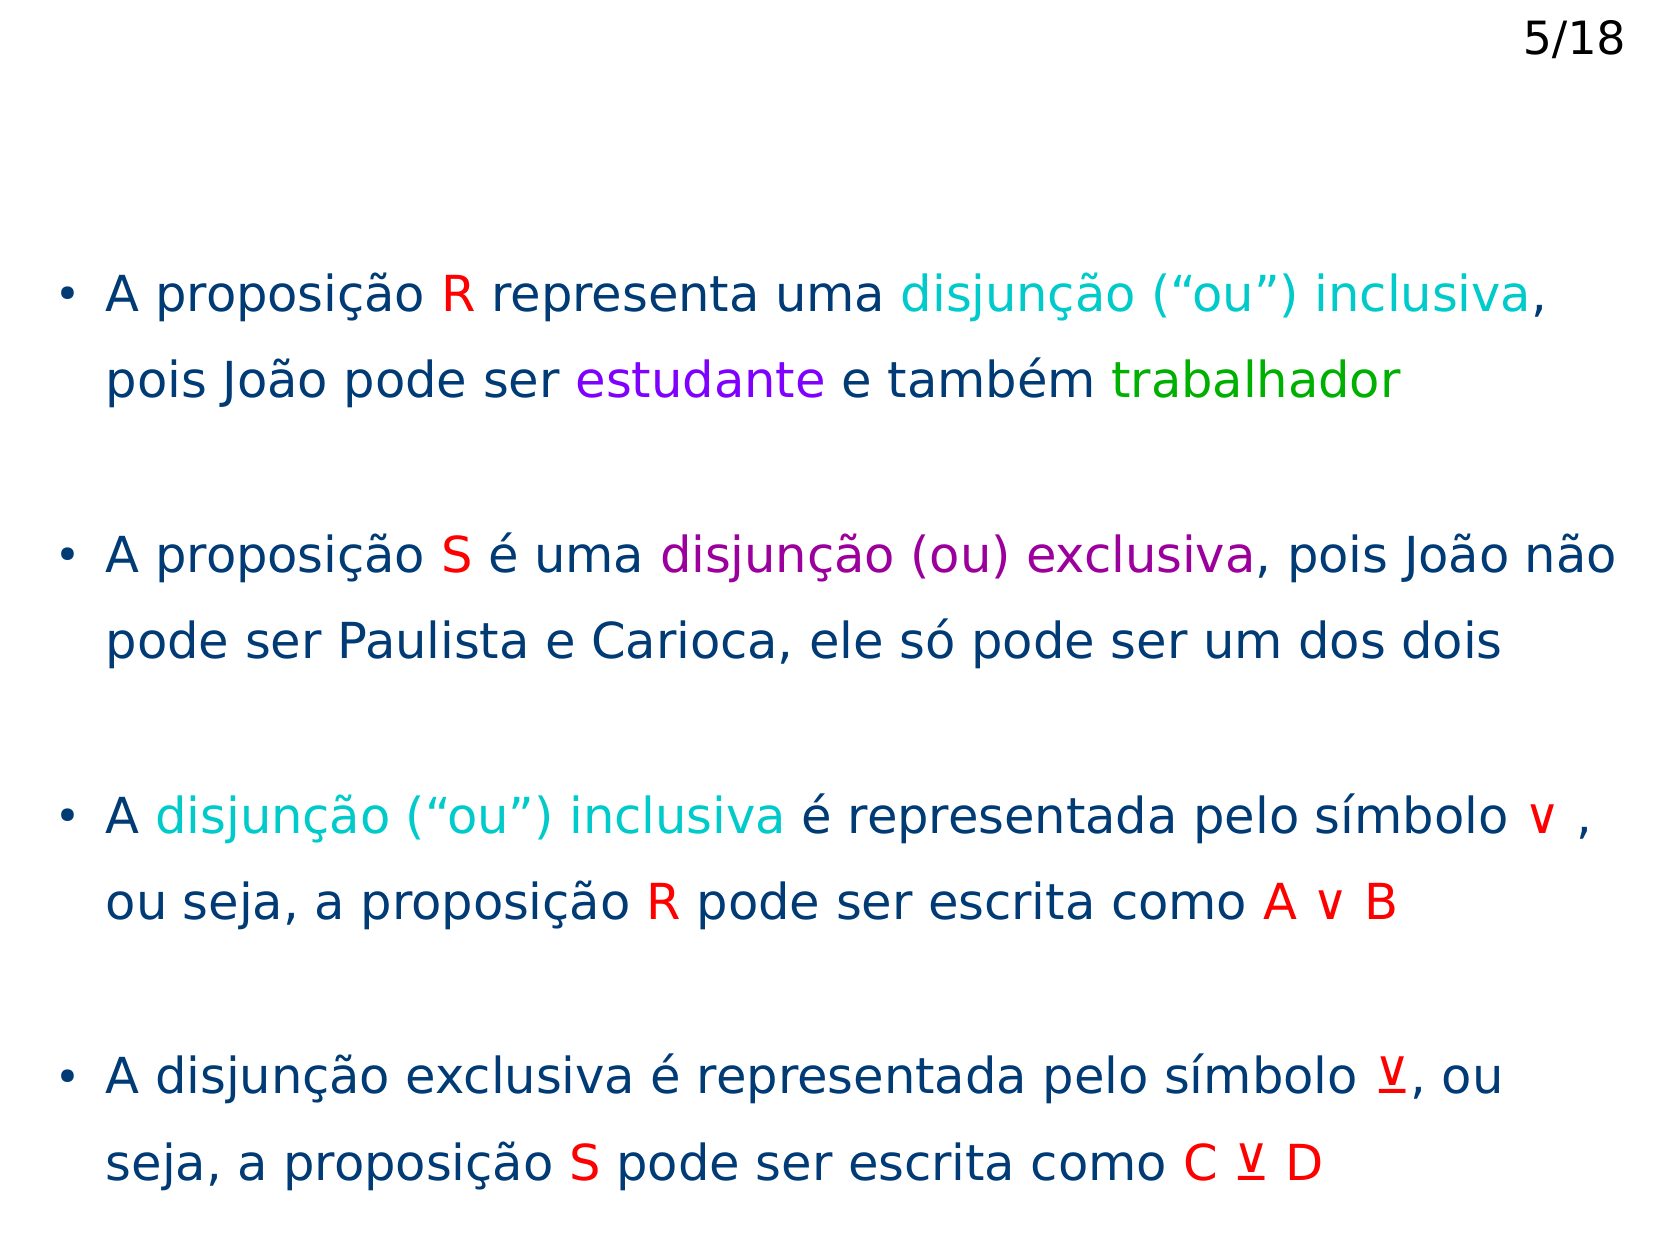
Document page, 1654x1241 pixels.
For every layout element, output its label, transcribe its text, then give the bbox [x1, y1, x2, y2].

list A proposição R representa uma disjunção (“ou”) inclusiva, pois João pode ser estudante e também trabalhador A proposição S é uma disjunção (ou) exclusiva, pois João não pode ser Paulista e Carioca, ele só pode ser um dos dois A disjunção (“ou”) inclusiva é representada pelo símbolo ∨ , ou seja, a proposição R pode ser escrita como A ∨ B A disjunção exclusiva é representada pelo símbolo ⊻, ou seja, a proposição S pode ser escrita como C ⊻ D [59, 236, 1625, 1211]
